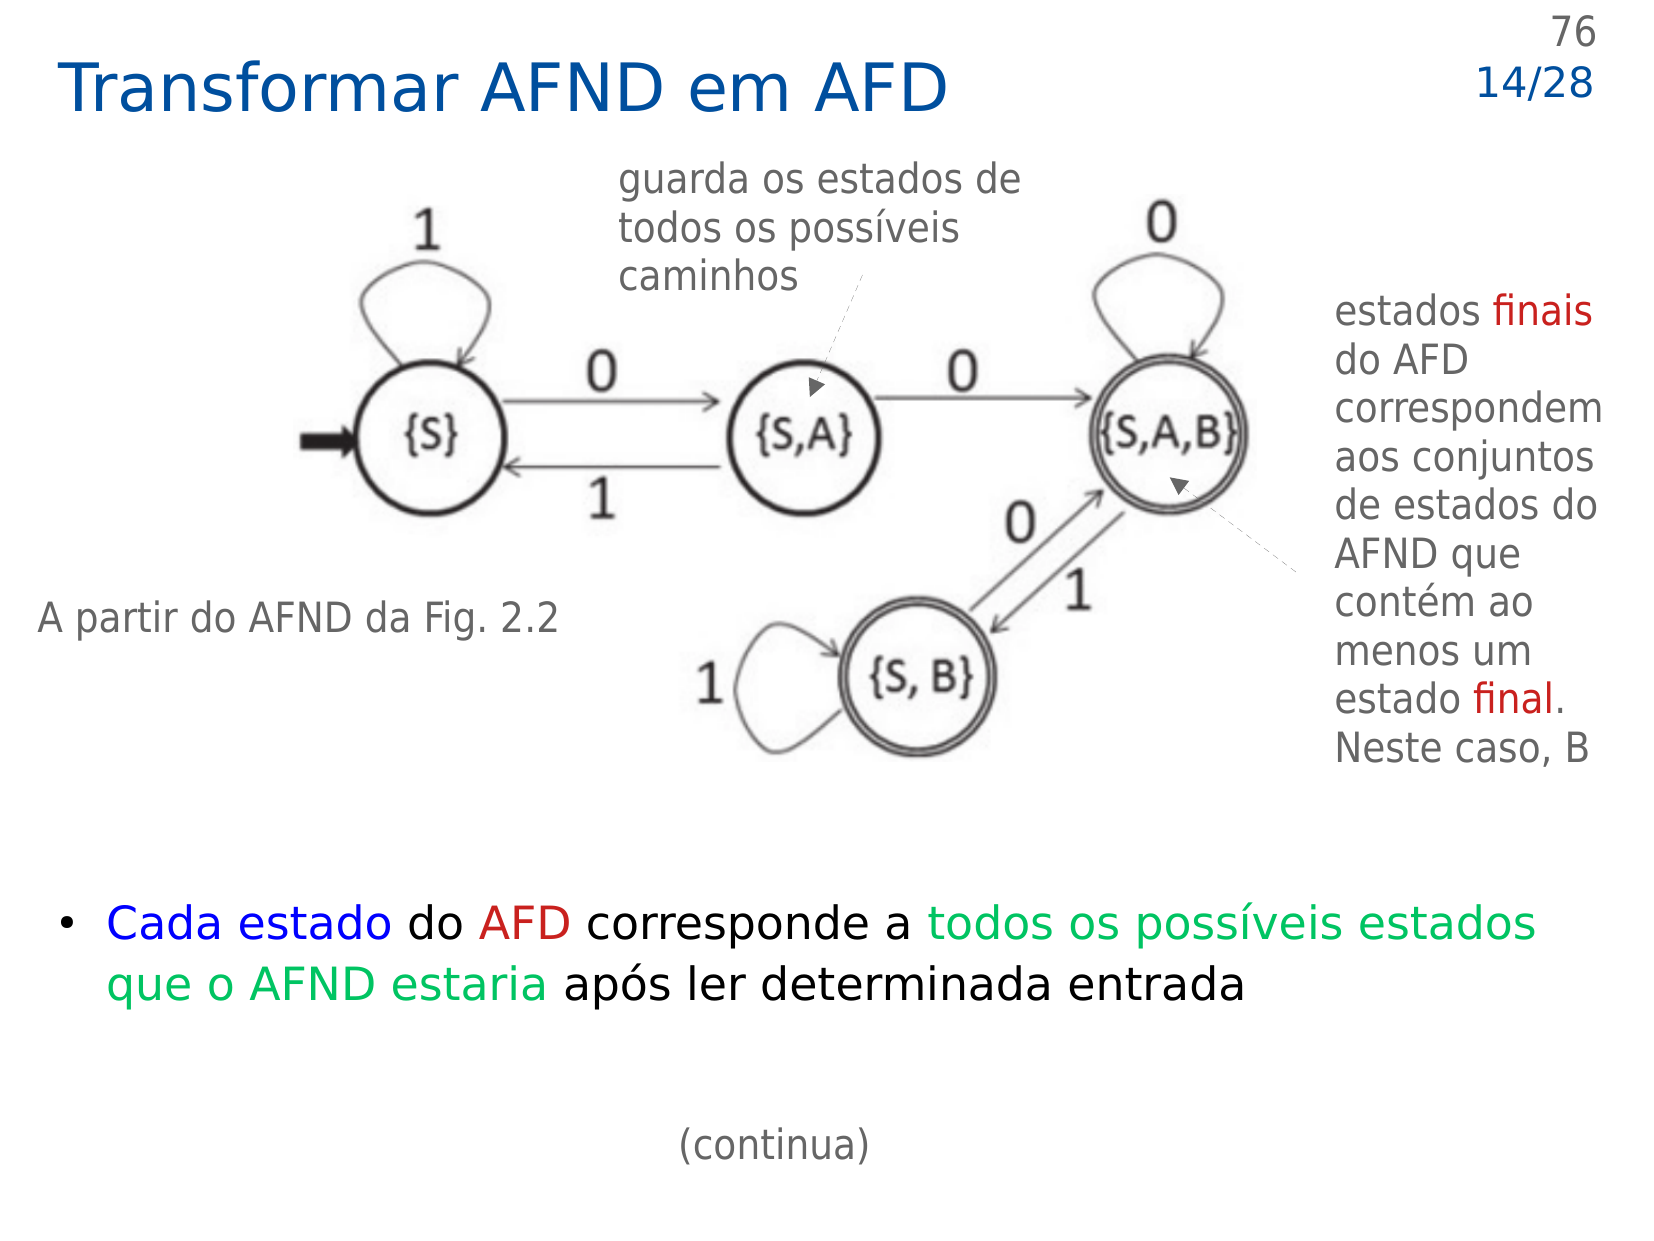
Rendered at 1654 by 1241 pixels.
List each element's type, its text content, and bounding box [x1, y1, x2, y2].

text_box guarda os estados de todos os possíveis caminhos [603, 147, 1080, 405]
picture [281, 194, 1257, 762]
list Cada estado do AFD corresponde a todos os possíveis estados que o AFND estaria após ler determinada entrada [59, 888, 1595, 1182]
text_box 76 [1375, 0, 1613, 64]
text_box A partir do AFND da Fig. 2.2 [22, 585, 576, 650]
text_box (continua) [663, 1112, 886, 1177]
title Transformar AFND em AFD [59, 29, 1625, 148]
text_box estados finais do AFD correspondem aos conjuntos de estados do AFND que contém ao menos um estado final. Neste caso, B [1319, 279, 1627, 780]
